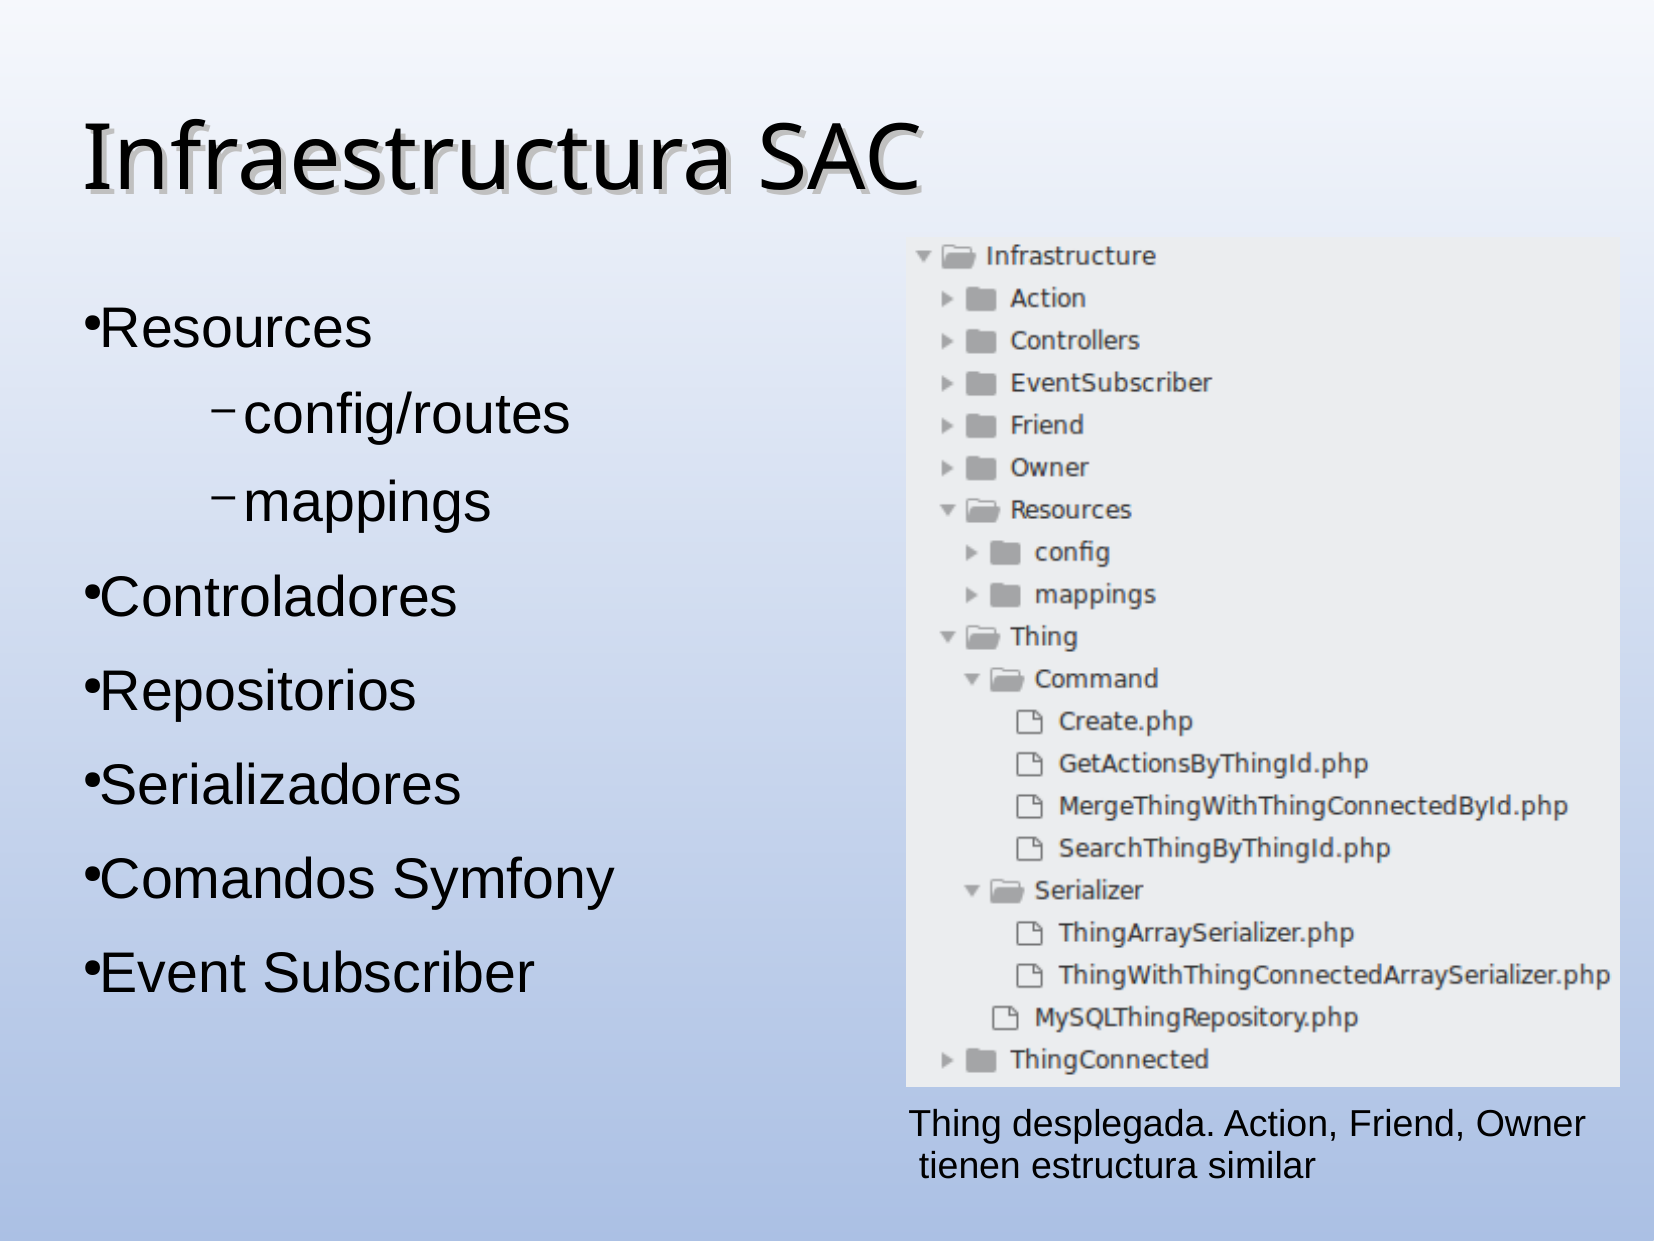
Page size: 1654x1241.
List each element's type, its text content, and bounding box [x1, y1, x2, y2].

title Infraestructura SAC [82, 97, 1571, 209]
picture [906, 237, 1620, 1087]
text_box Thing desplegada. Action, Friend, Owner tienen estructura similar [893, 1095, 1636, 1201]
list Resources config/routes mappings Controladores Repositorios Serializadores Comandos Symfony Event Subscriber [82, 290, 865, 1010]
